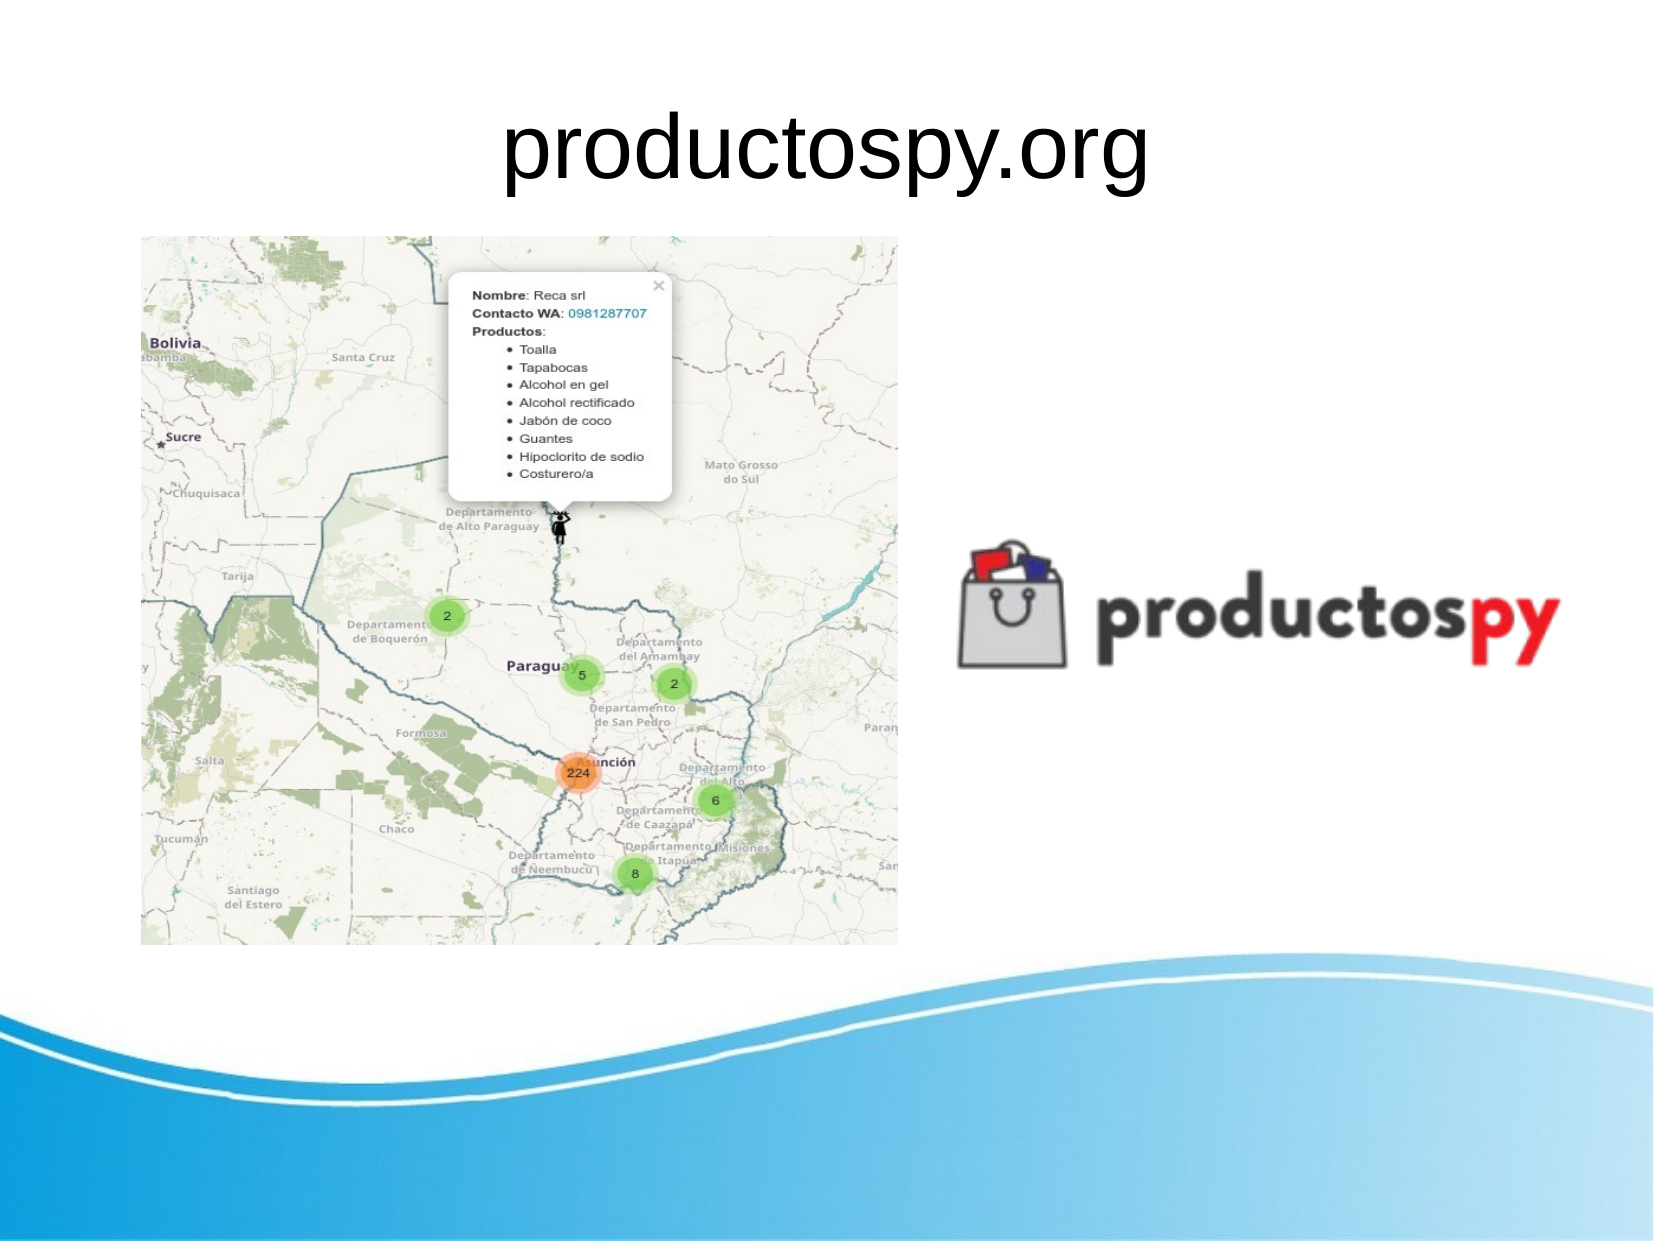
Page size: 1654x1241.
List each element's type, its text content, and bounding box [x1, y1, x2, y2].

title productospy.org [82, 94, 1571, 200]
picture [0, 952, 1654, 1241]
picture [141, 236, 898, 945]
picture [945, 531, 1571, 676]
